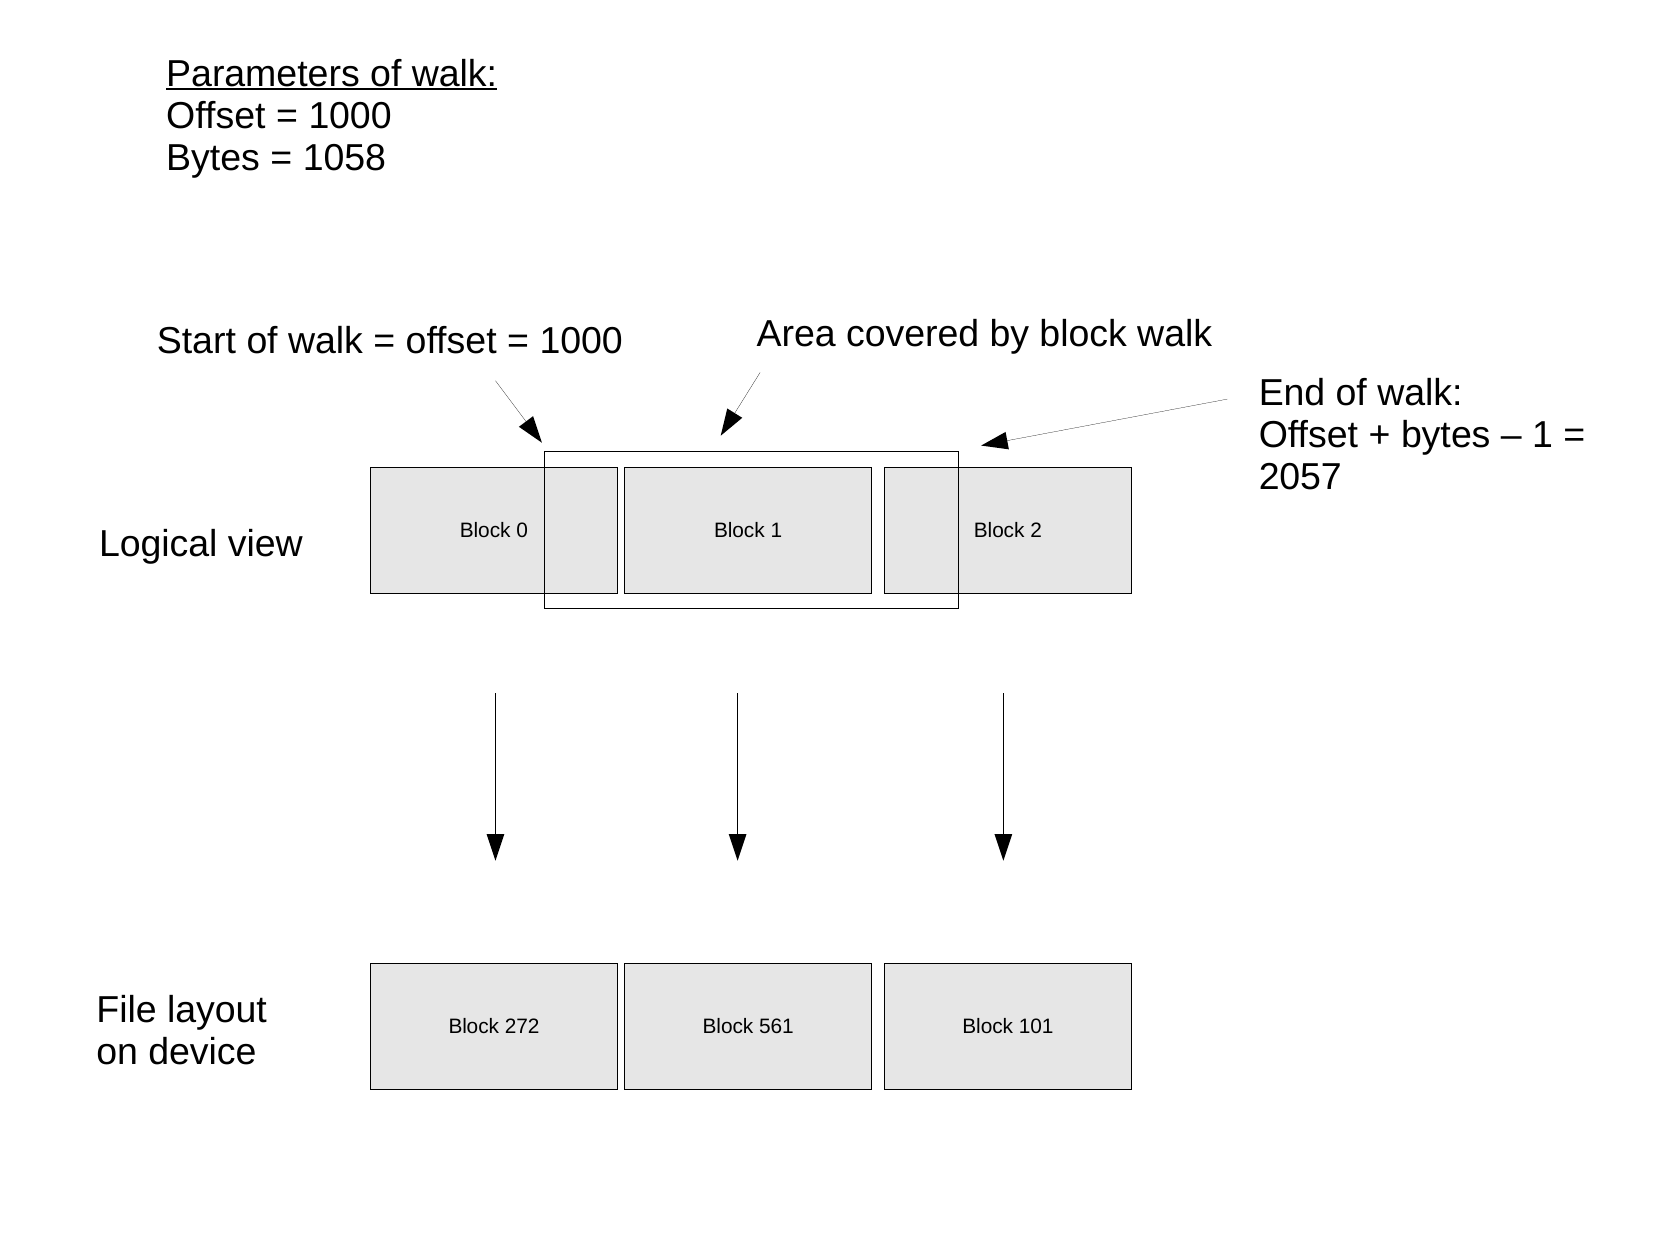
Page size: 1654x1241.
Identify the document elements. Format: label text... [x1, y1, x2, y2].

text_box Start of walk = offset = 1000 [142, 311, 744, 369]
text_box Parameters of walk: Offset = 1000 Bytes = 1058 [151, 44, 1302, 186]
text_box End of walk: Offset + bytes – 1 = 2057 [1243, 363, 1654, 505]
text_box Block 0 [370, 467, 544, 594]
text_box Area covered by block walk [741, 304, 1343, 362]
text_box Block 561 [624, 963, 872, 1090]
text_box File layout on device [81, 981, 334, 1081]
text_box Block 1 [624, 467, 872, 594]
text_box Block 0 [545, 467, 618, 594]
text_box Block 2 [884, 467, 958, 594]
text_box Block 272 [370, 963, 618, 1090]
text_box Block 101 [884, 963, 1132, 1090]
text_box Logical view [84, 514, 337, 572]
text_box Block 2 [959, 467, 1132, 594]
